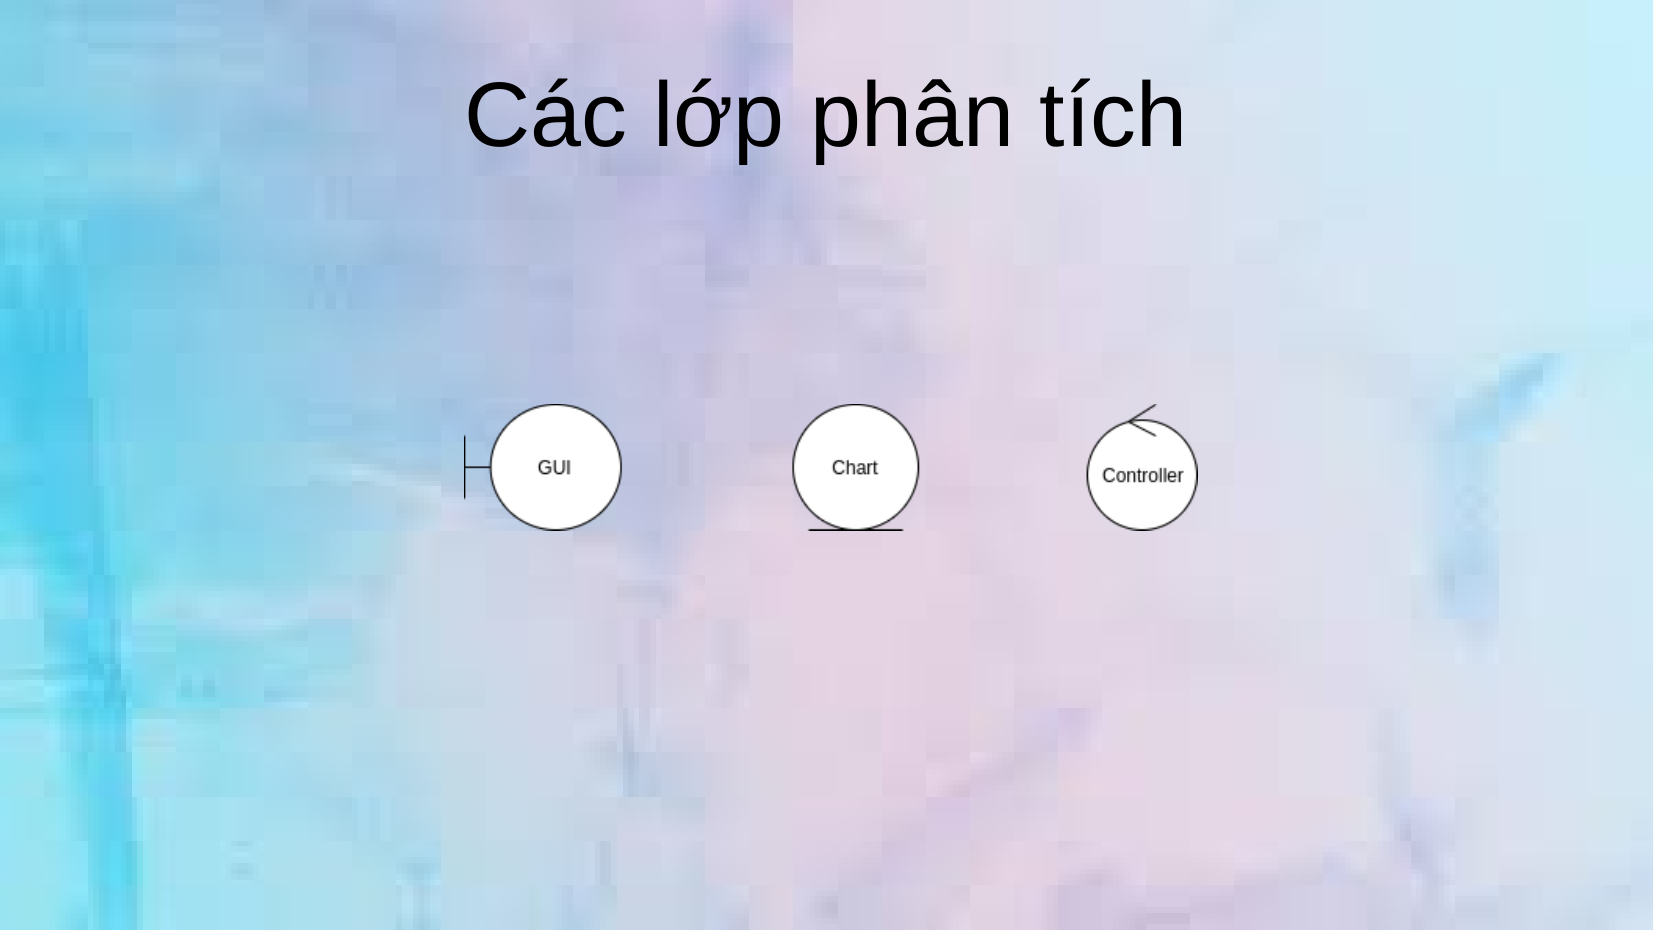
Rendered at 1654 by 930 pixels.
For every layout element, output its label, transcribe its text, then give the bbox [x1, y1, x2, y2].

picture [0, 0, 1654, 930]
title Các lớp phân tích [82, 37, 1571, 193]
